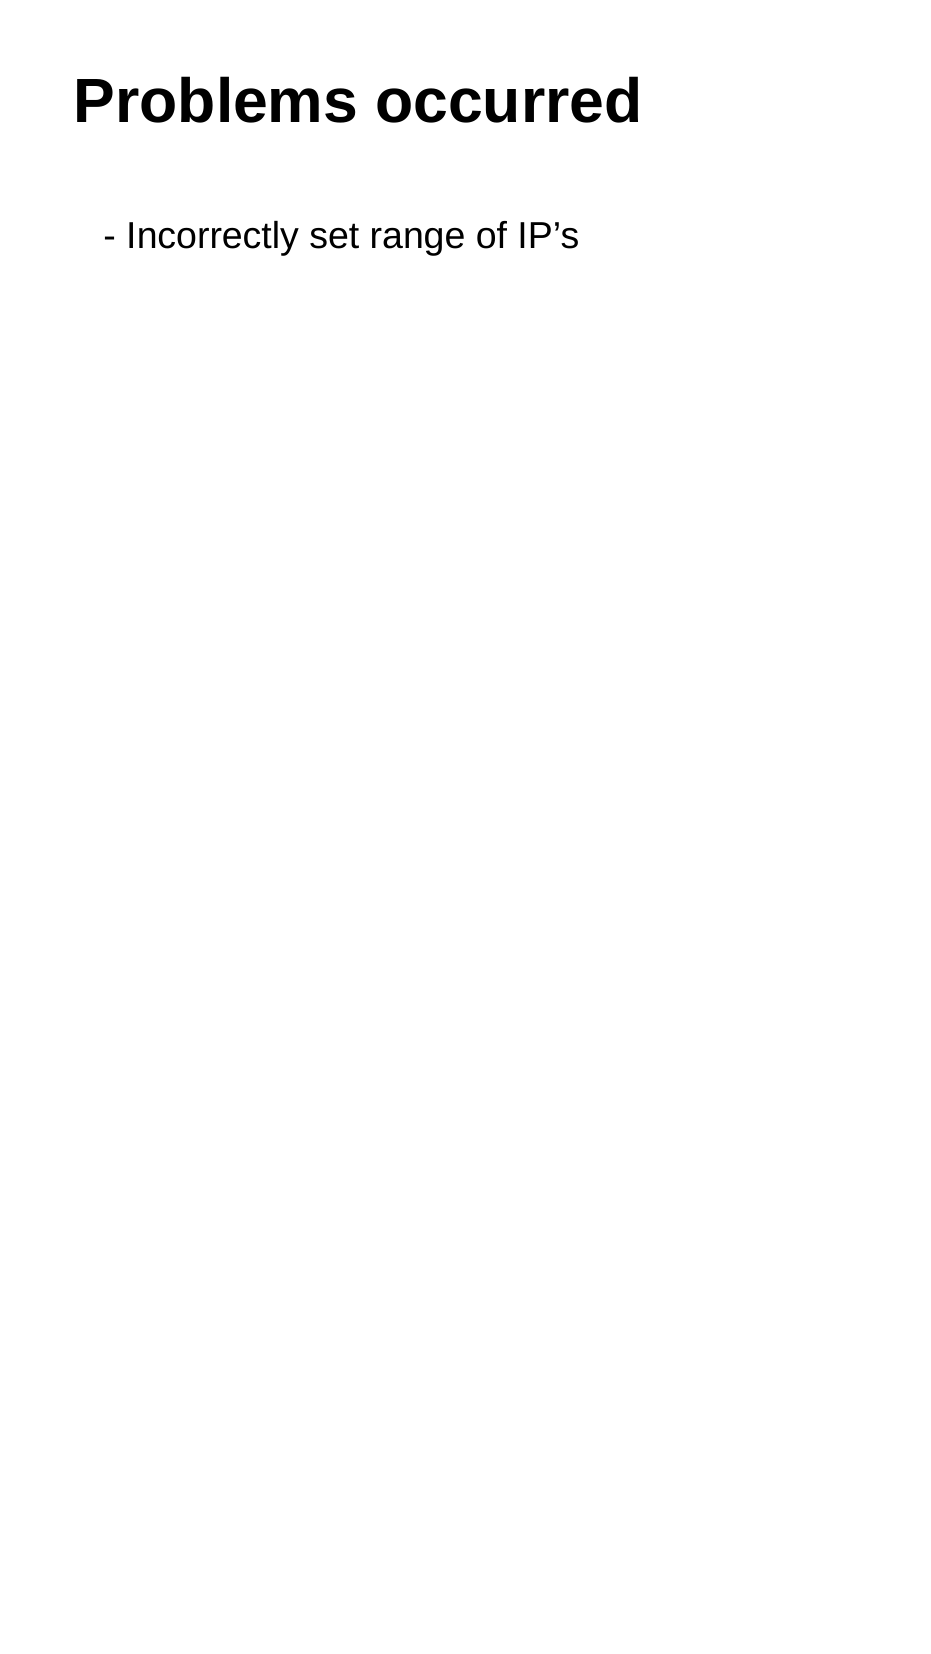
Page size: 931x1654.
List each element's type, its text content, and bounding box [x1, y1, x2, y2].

text_box - Incorrectly set range of IP’s [88, 206, 606, 264]
text_box Problems occurred [59, 59, 857, 214]
